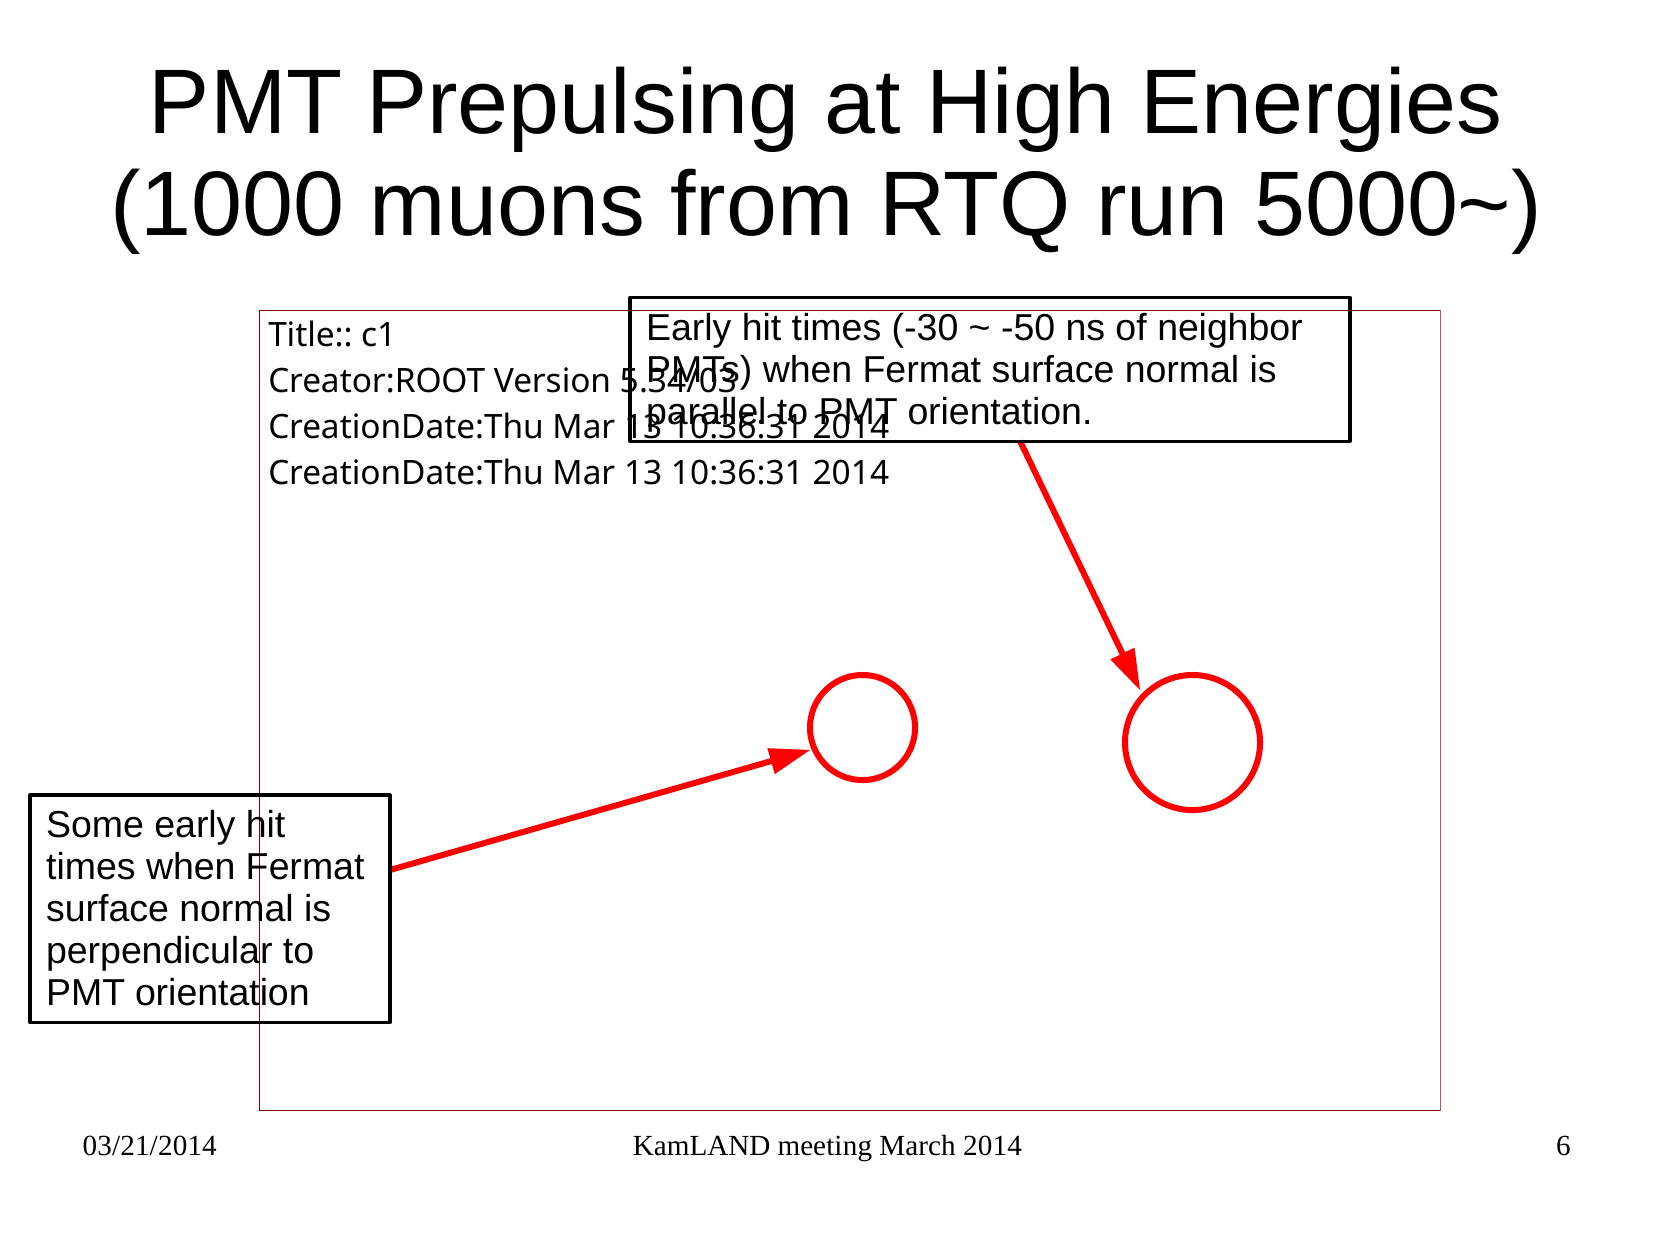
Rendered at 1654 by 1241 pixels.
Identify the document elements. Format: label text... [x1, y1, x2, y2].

title PMT Prepulsing at High Energies (1000 muons from RTQ run 5000~) [82, 49, 1571, 257]
picture [814, 679, 912, 777]
text_box Early hit times (-30 ~ -50 ns of neighbor PMTs) when Fermat surface normal is parallel to PMT orientation. [630, 297, 1351, 442]
text_box Some early hit times when Fermat surface normal is perpendicular to PMT orientation [30, 795, 391, 1023]
picture [257, 308, 1441, 1111]
